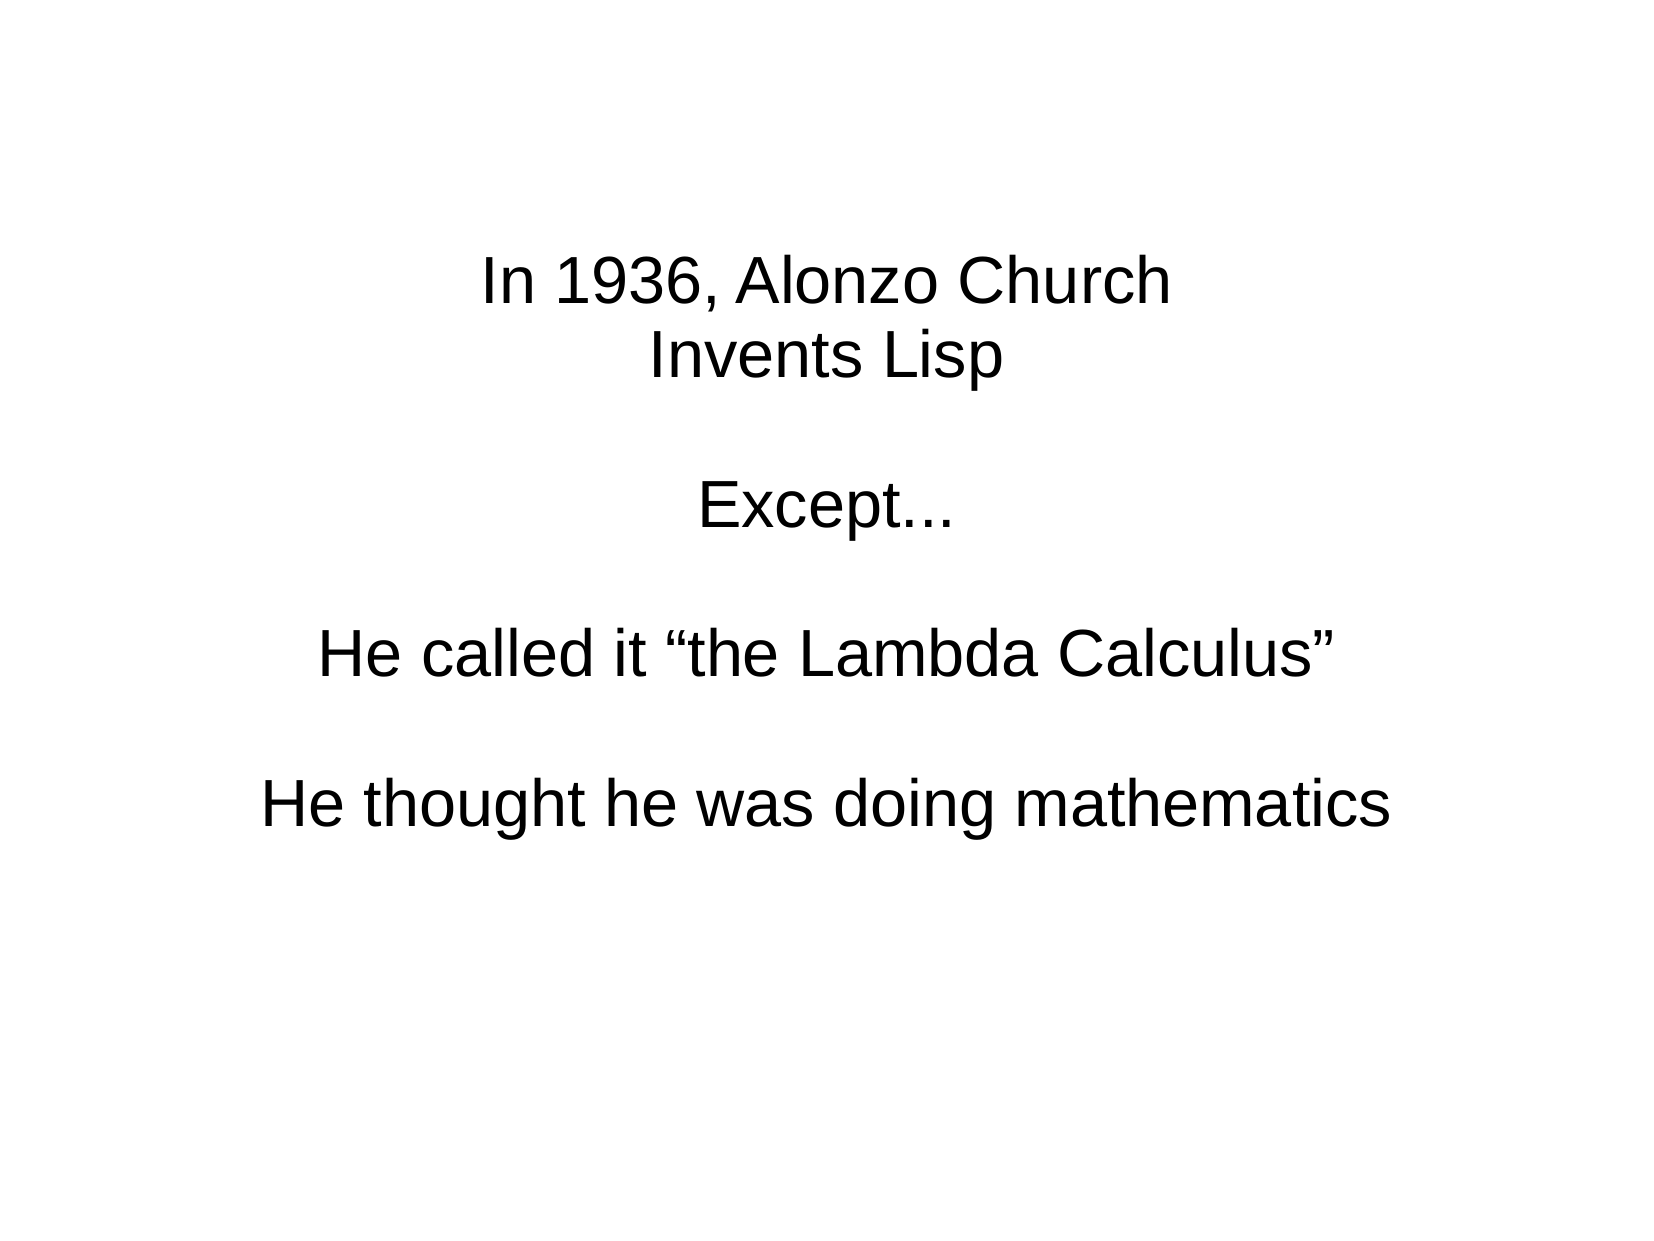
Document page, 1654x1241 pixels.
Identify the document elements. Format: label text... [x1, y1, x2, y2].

subtitle In 1936, Alonzo Church Invents Lisp Except... He called it “the Lambda Calculus” He thought he was doing mathematics [82, 49, 1571, 1109]
